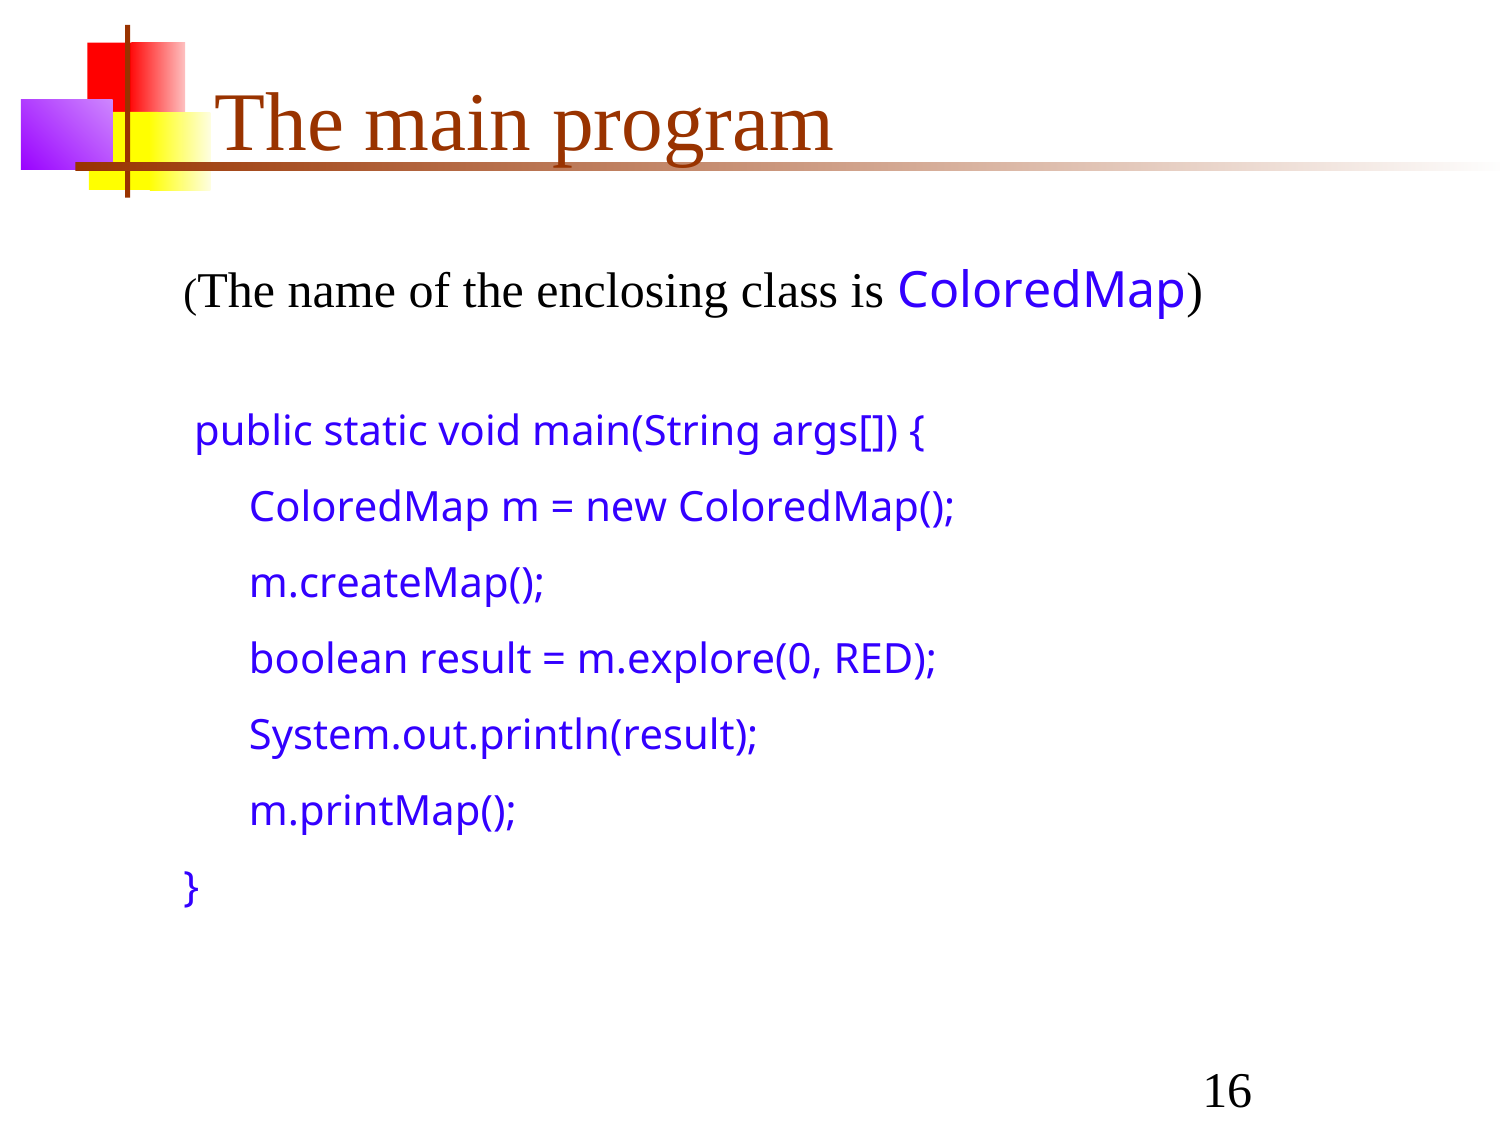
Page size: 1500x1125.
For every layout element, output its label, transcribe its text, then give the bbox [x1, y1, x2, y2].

title The main program [199, 37, 1479, 175]
list (The name of the enclosing class is ColoredMap) public static void main(String args[]) { ColoredMap m = new ColoredMap(); m.createMap(); boolean result = m.explore(0, RED); System.out.println(result); m.printMap(); } [112, 249, 1438, 1038]
